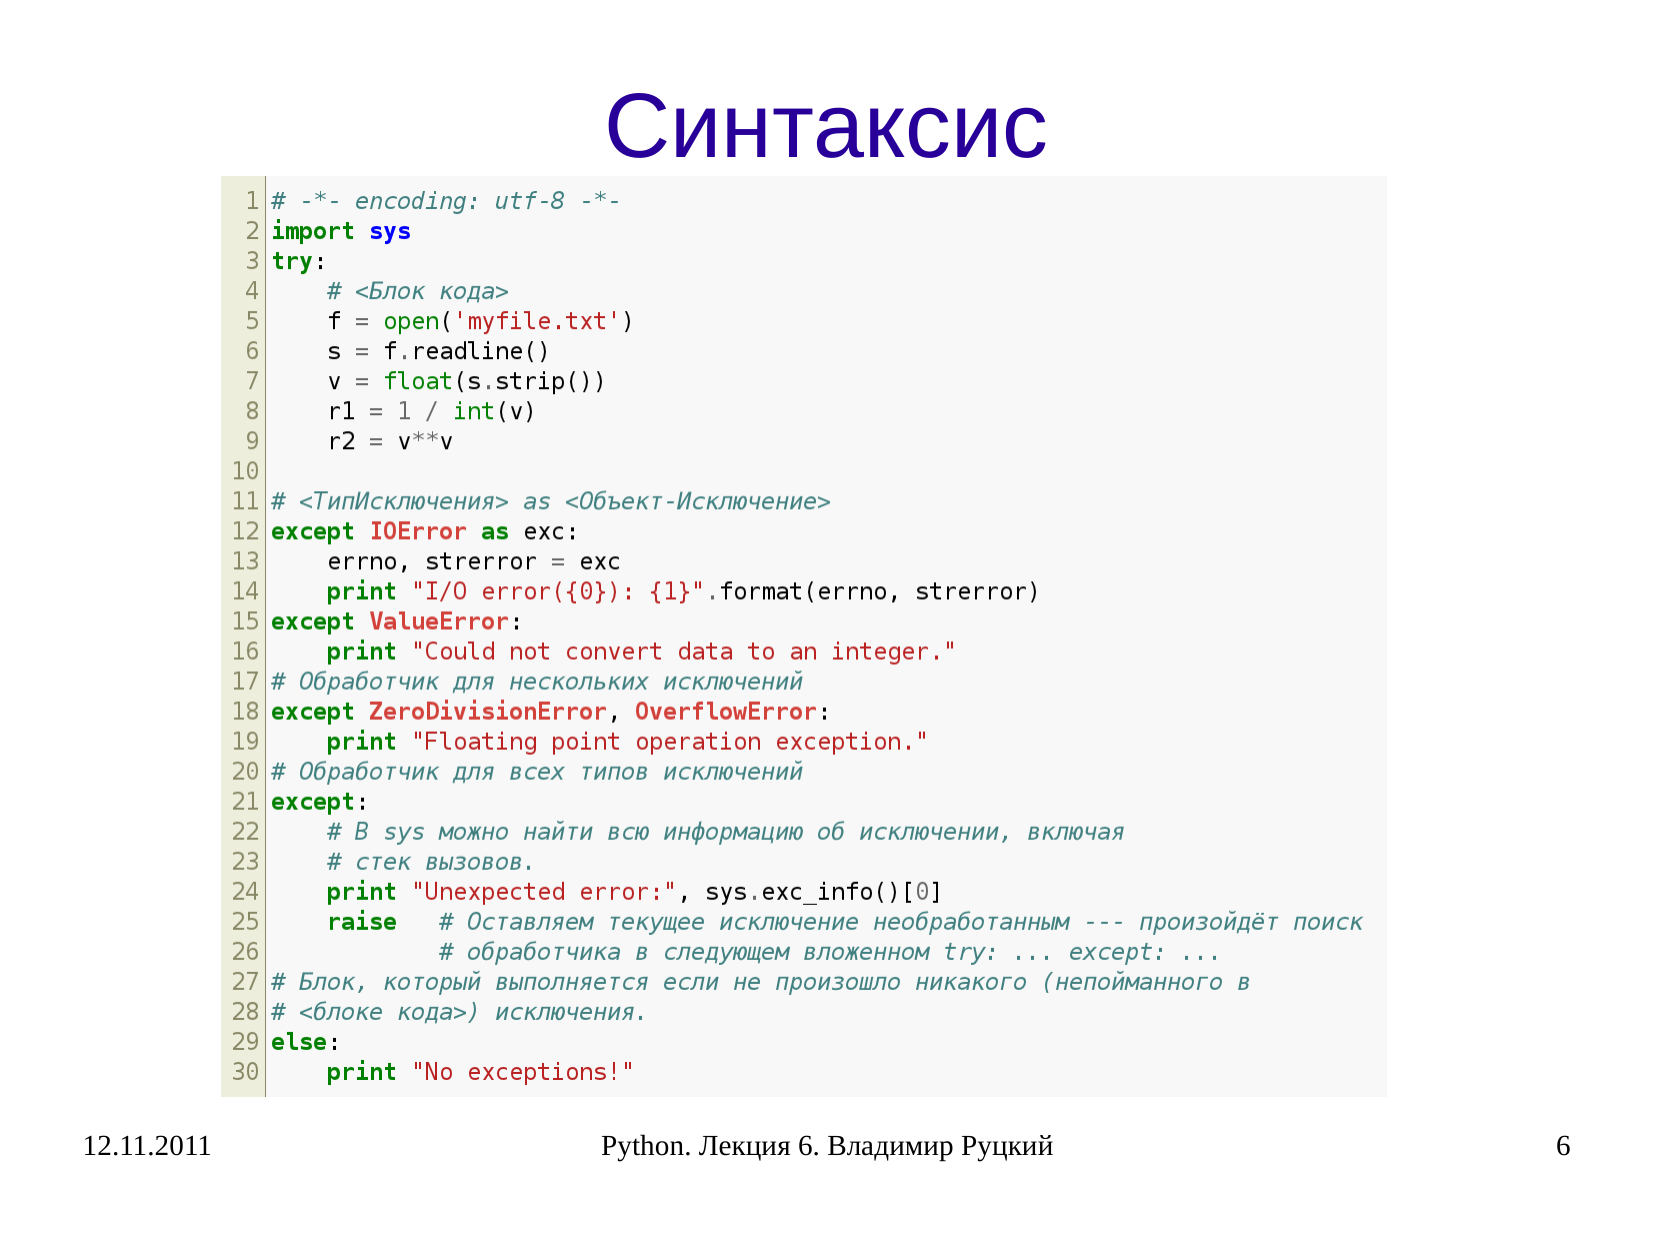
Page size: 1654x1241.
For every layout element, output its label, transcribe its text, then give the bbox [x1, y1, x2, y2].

picture [221, 176, 1387, 1097]
title Синтаксис [82, 49, 1571, 203]
